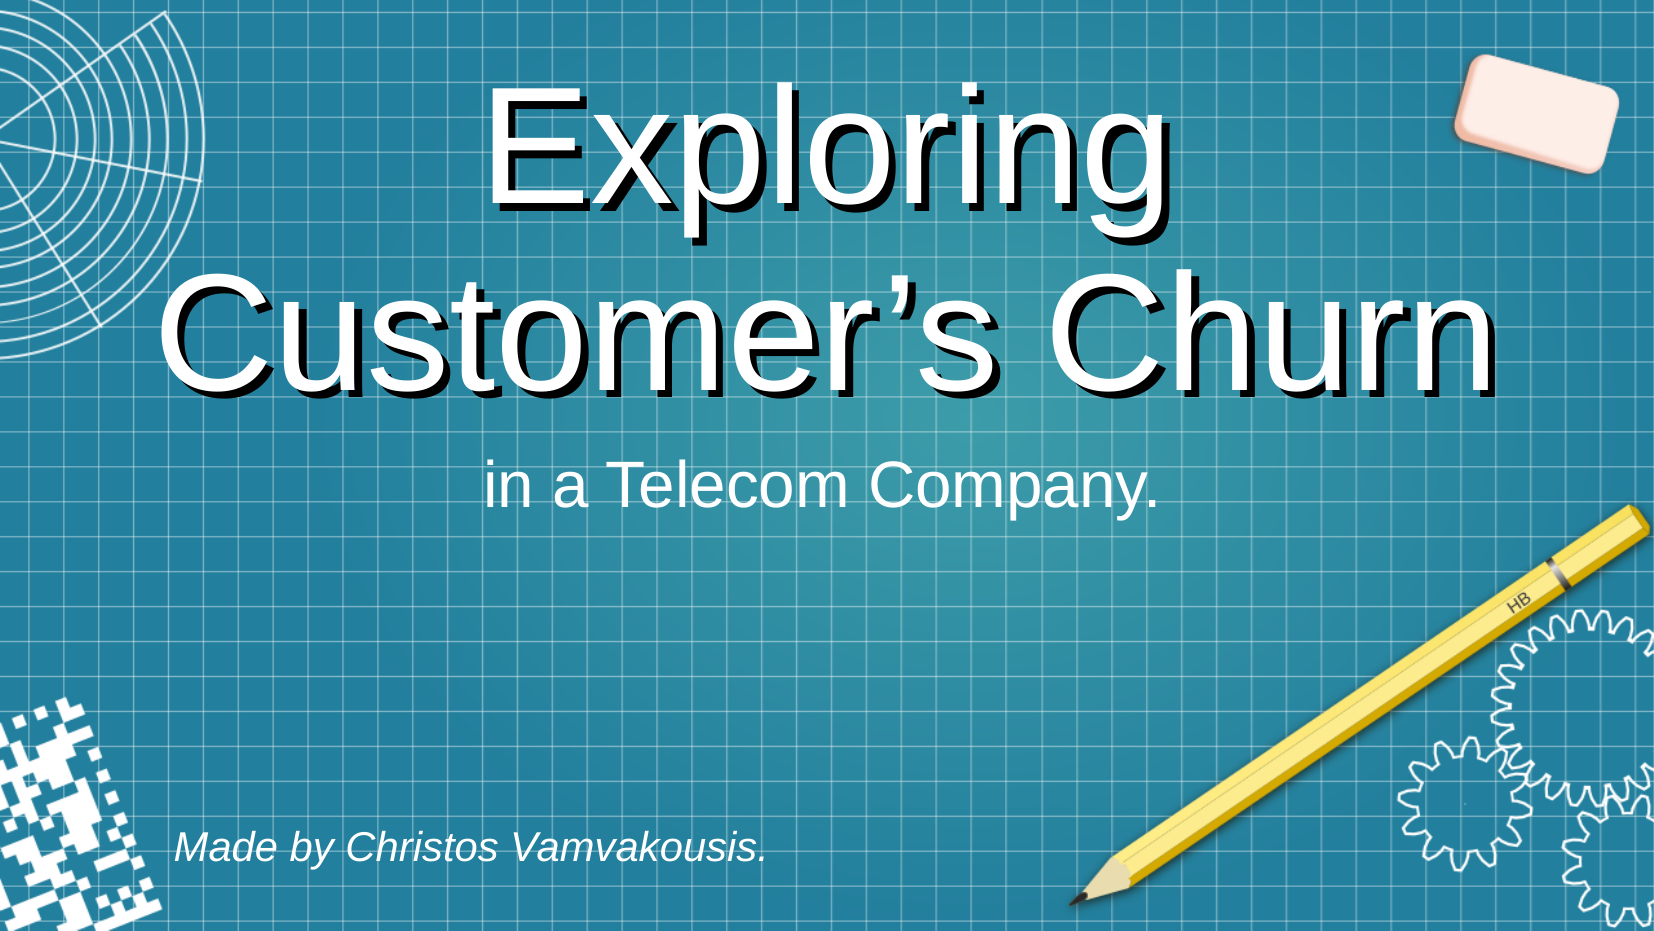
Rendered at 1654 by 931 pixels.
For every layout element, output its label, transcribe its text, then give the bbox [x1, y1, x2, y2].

picture [0, 0, 1654, 931]
list in a Telecom Company. [412, 448, 1538, 751]
list Made by Christos Vamvakousis. [173, 823, 901, 931]
title Exploring Customer’s Churn [82, 52, 1571, 426]
